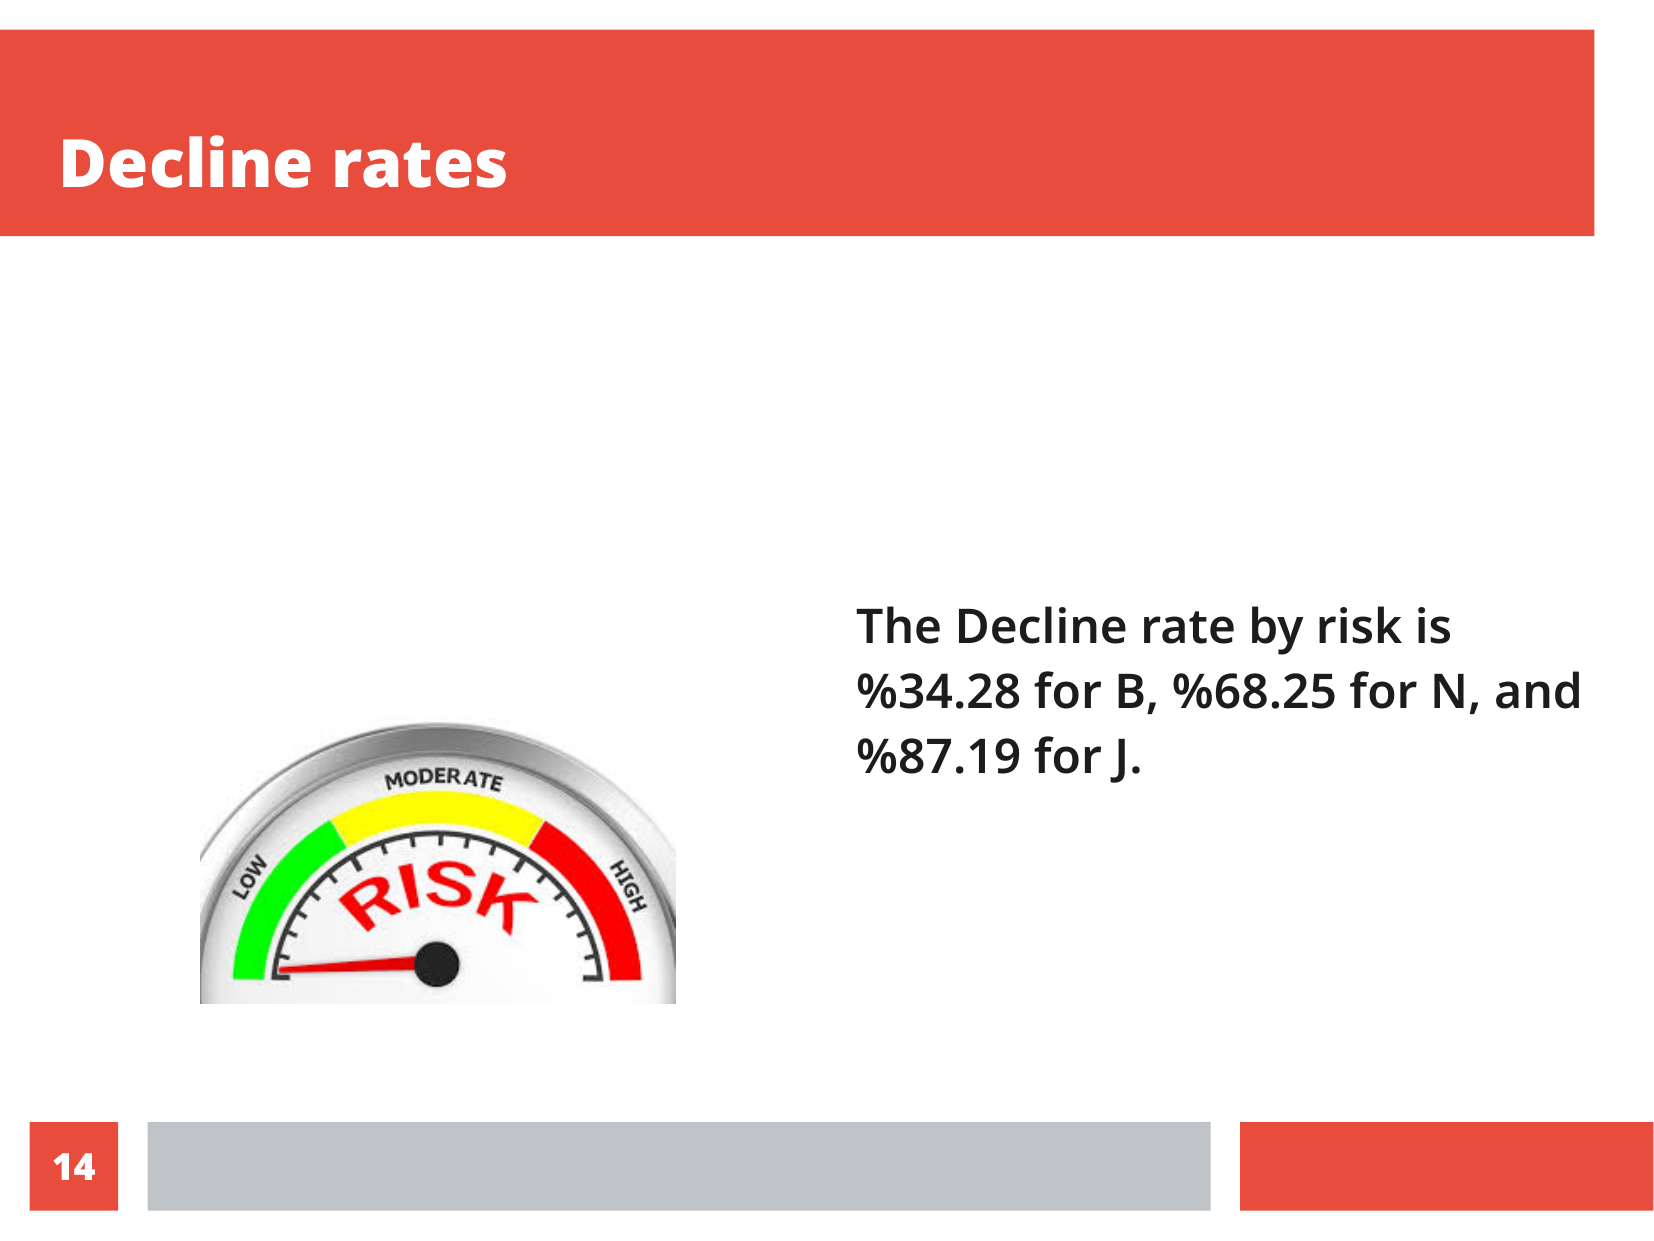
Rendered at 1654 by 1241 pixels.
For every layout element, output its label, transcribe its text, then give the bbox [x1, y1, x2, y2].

title Decline rates [59, 59, 1595, 207]
picture [200, 704, 676, 1004]
list The Decline rate by risk is %34.28 for B, %68.25 for N, and %87.19 for J. [856, 324, 1608, 1093]
